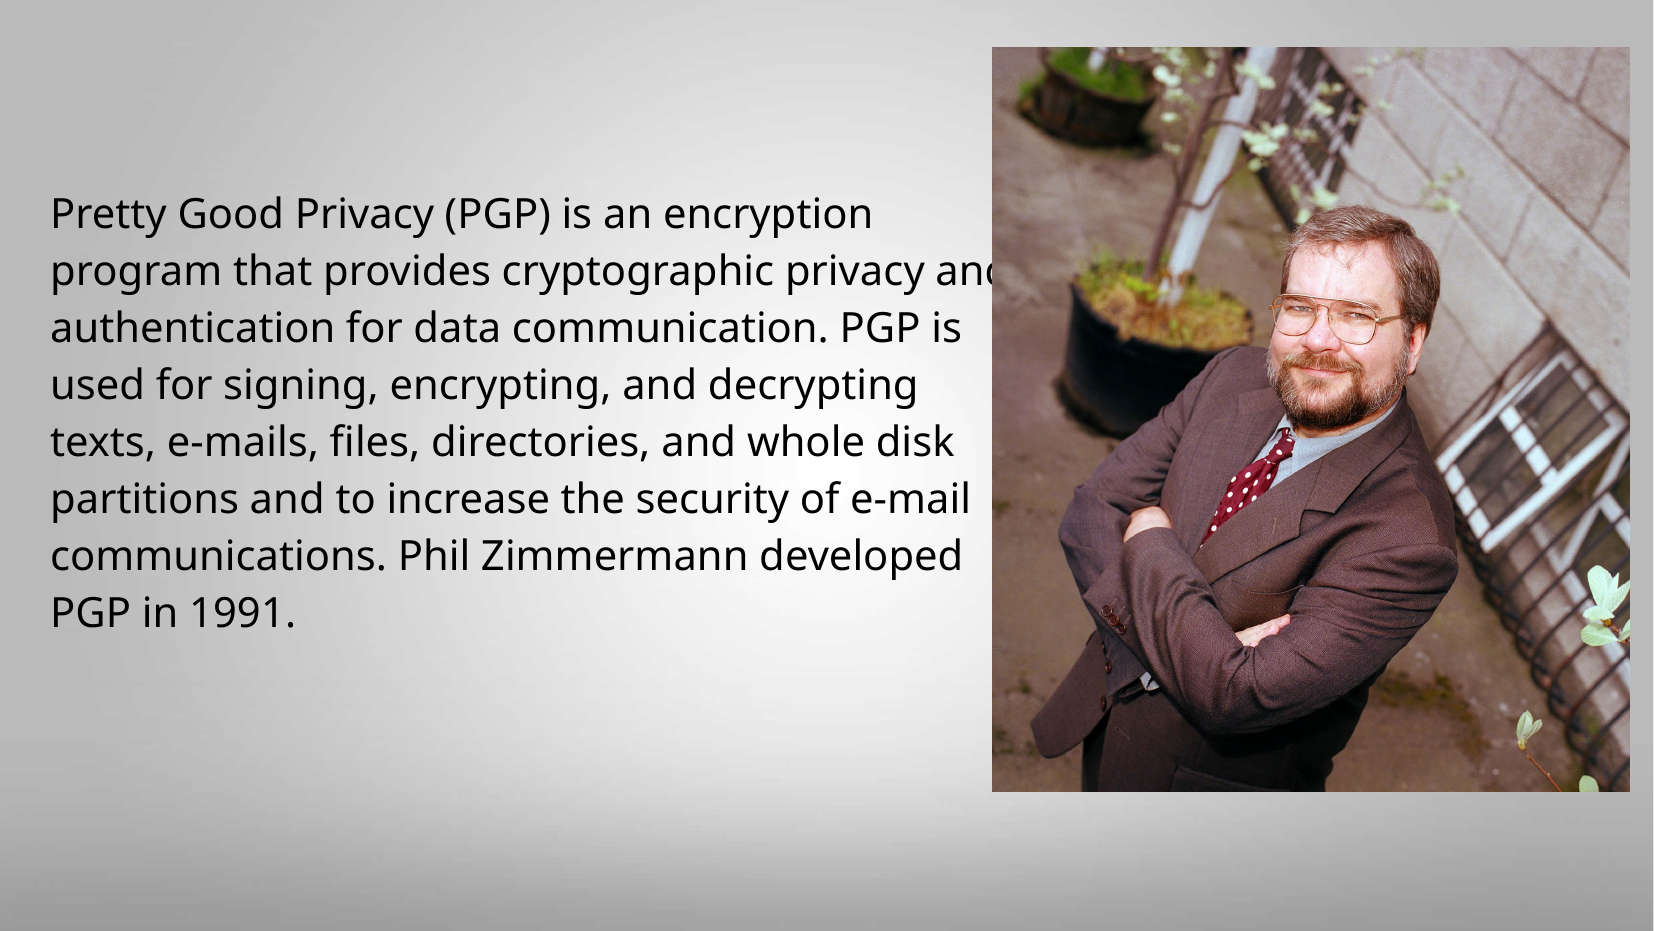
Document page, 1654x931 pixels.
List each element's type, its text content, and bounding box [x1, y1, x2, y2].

text_box Pretty Good Privacy (PGP) is an encryption program that provides cryptographic privacy and authentication for data communication. PGP is used for signing, encrypting, and decrypting texts, e-mails, files, directories, and whole disk partitions and to increase the security of e-mail communications. Phil Zimmermann developed PGP in 1991. [35, 176, 992, 508]
picture [0, 0, 1654, 931]
